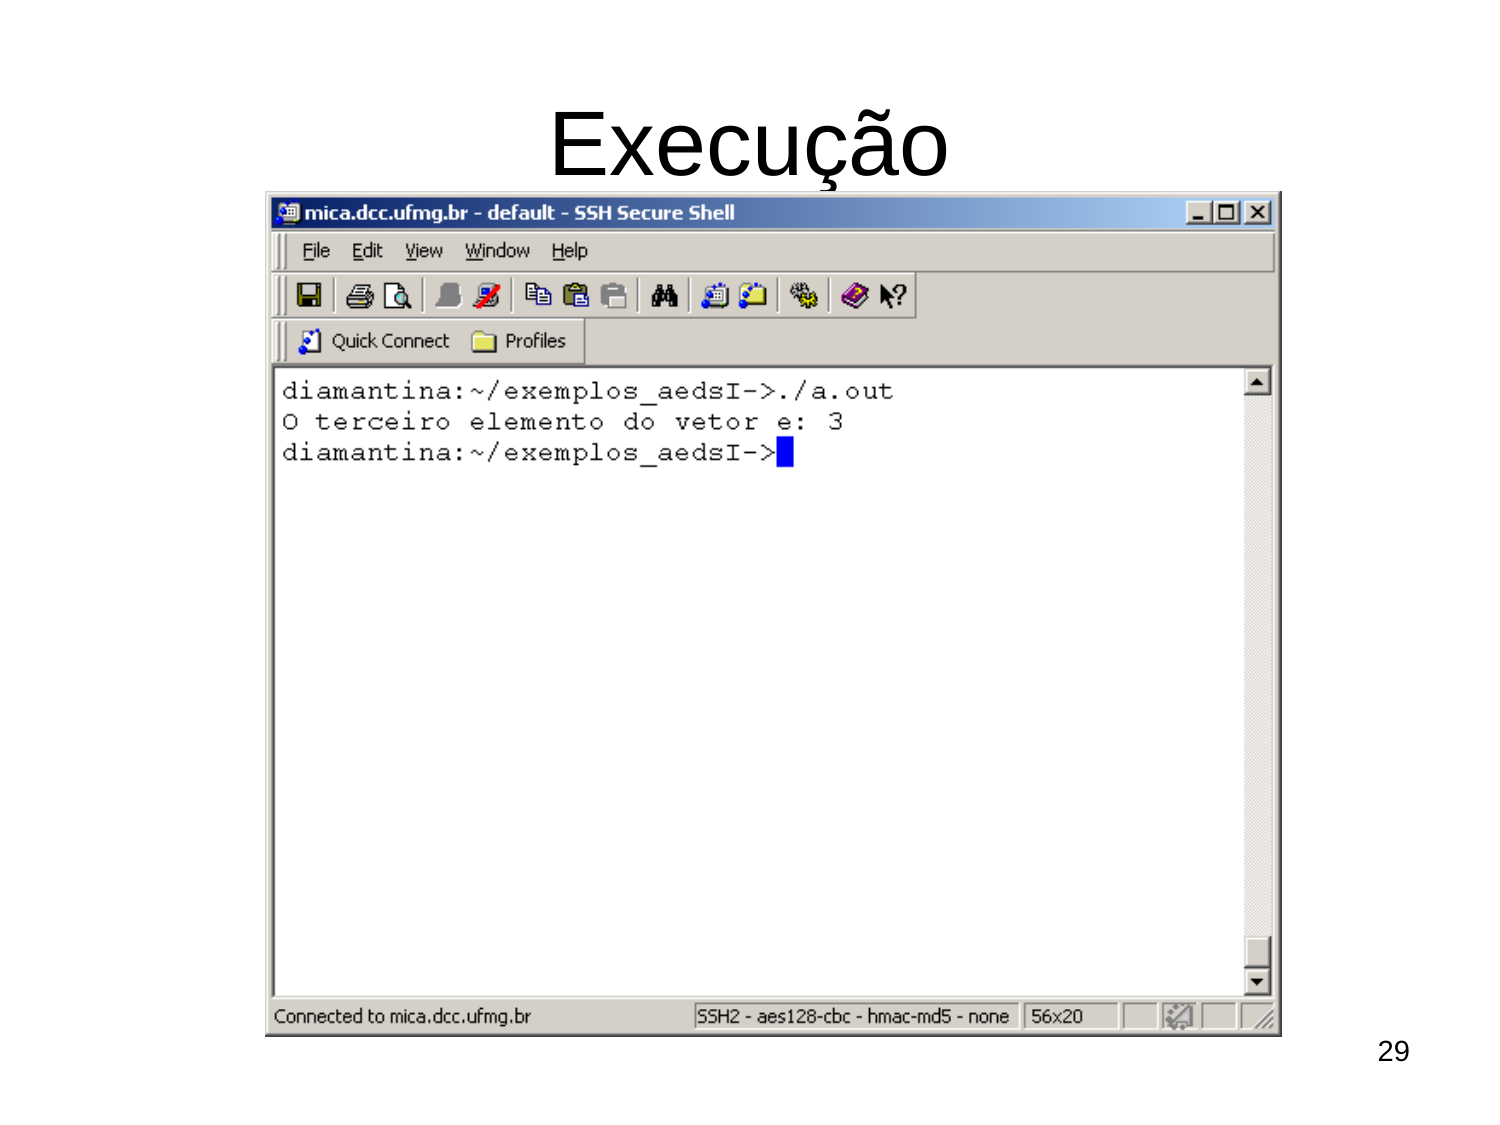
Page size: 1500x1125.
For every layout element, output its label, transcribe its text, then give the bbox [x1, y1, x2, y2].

title Execução [75, 45, 1426, 233]
picture [265, 191, 1282, 1037]
